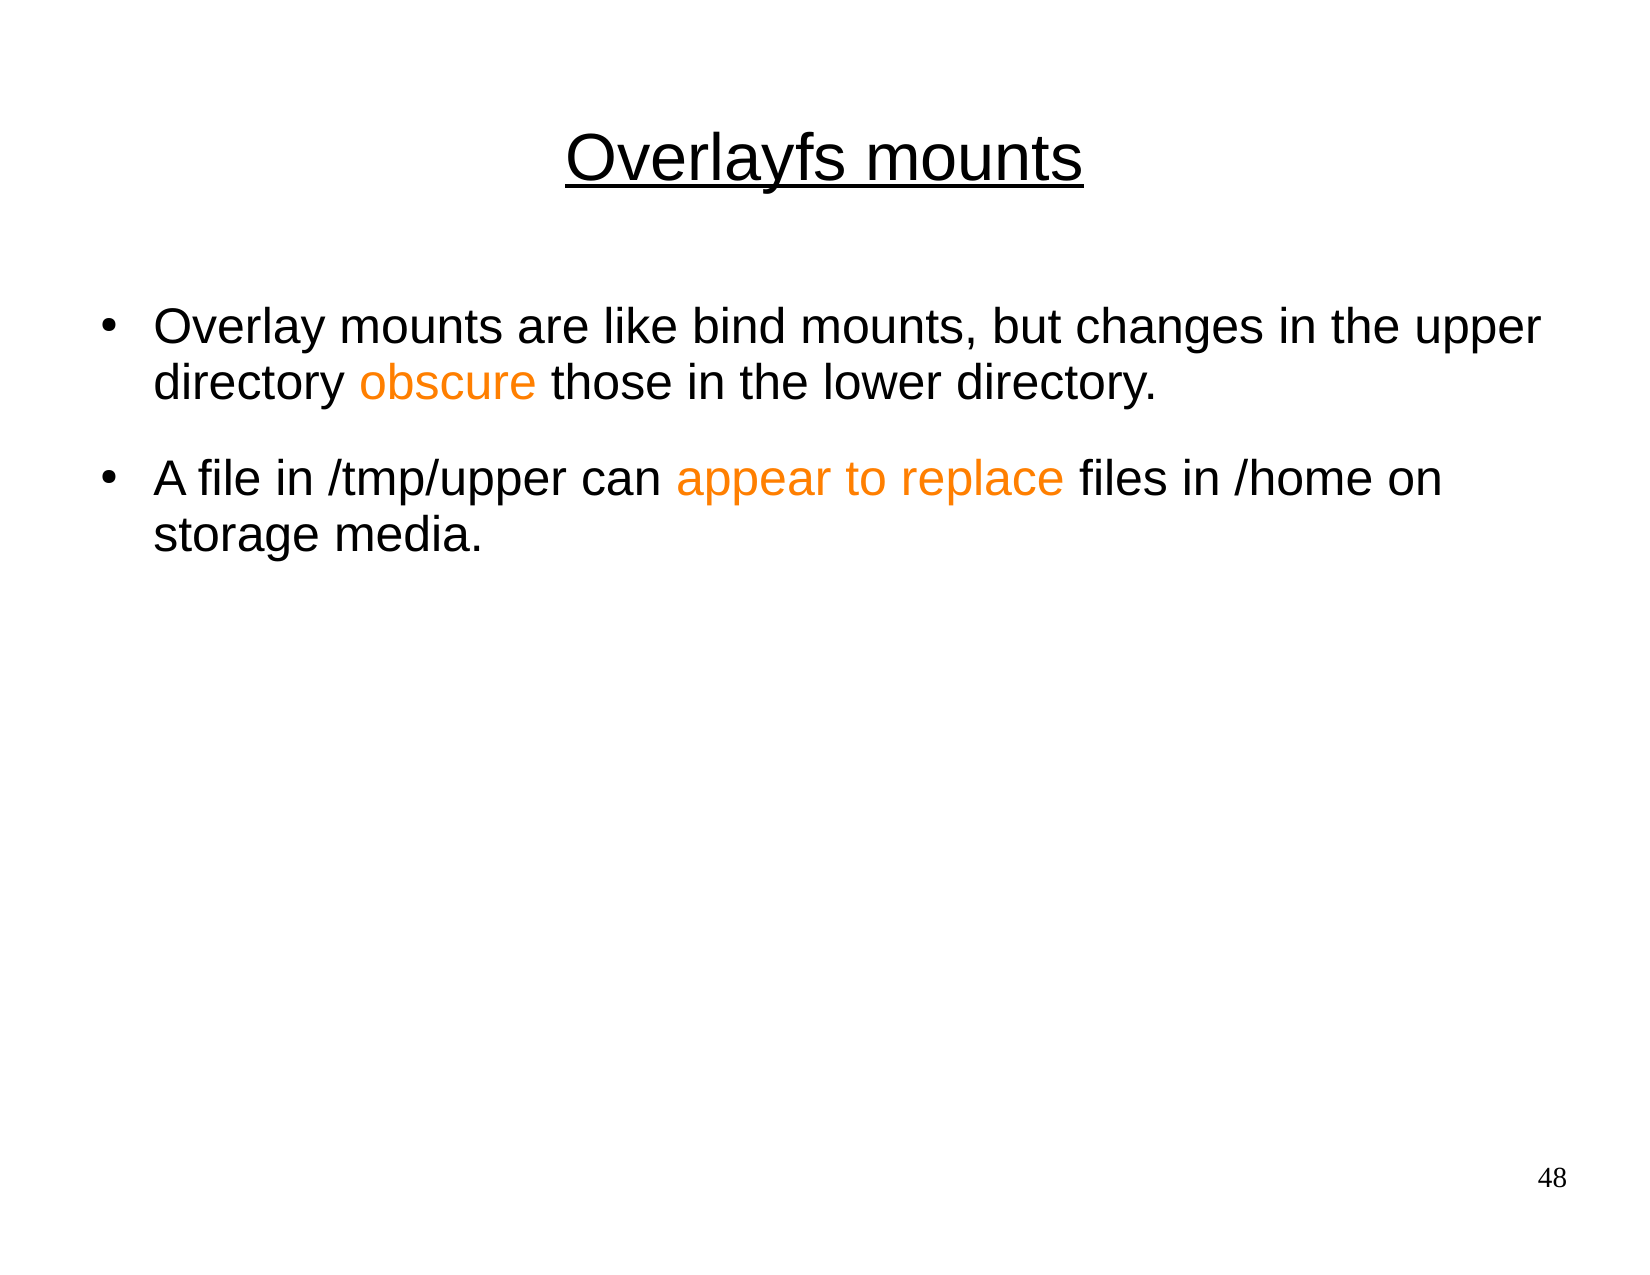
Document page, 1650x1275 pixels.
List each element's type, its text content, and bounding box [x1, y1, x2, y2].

list Overlay mounts are like bind mounts, but changes in the upper directory obscure those in the lower directory. A file in /tmp/upper can appear to replace files in /home on storage media. [82, 298, 1568, 1038]
title Overlayfs mounts [82, 50, 1568, 264]
